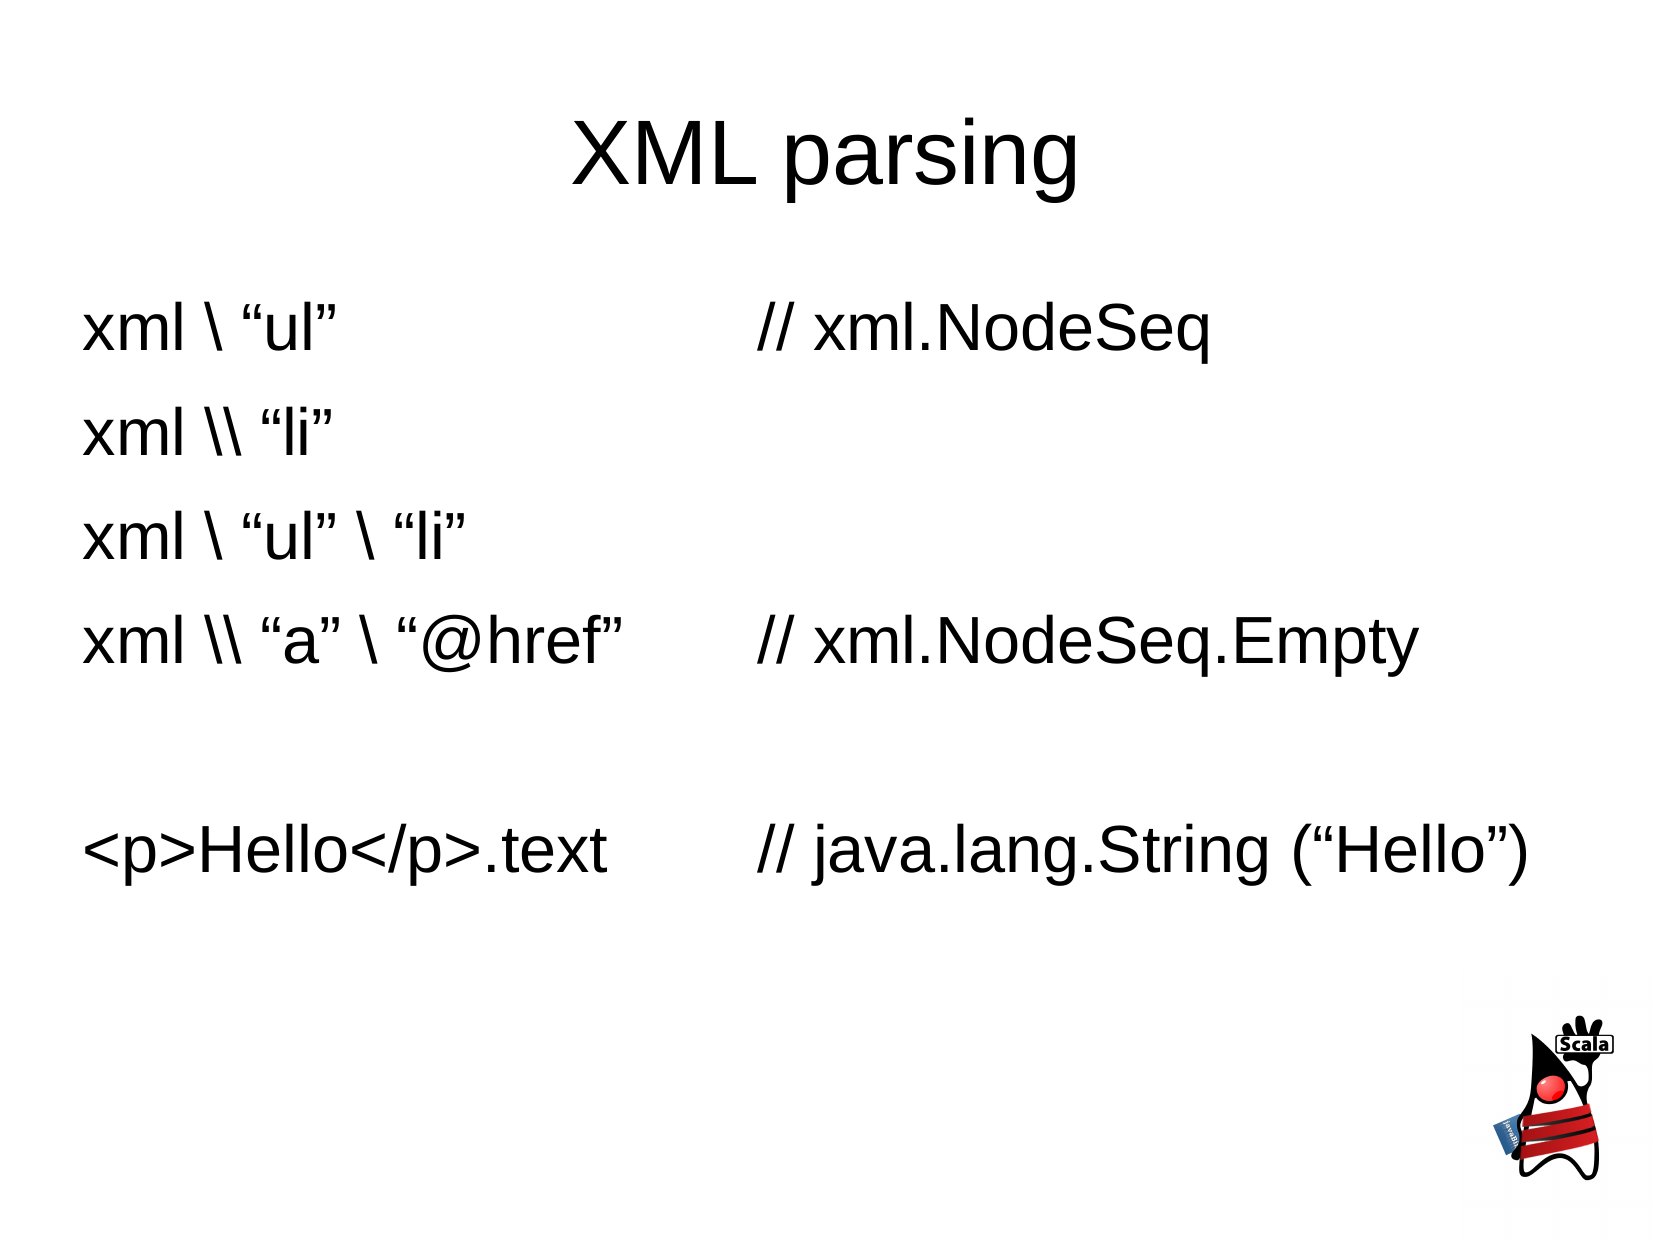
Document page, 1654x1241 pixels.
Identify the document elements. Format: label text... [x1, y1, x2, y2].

title XML parsing [82, 56, 1571, 250]
picture [1462, 969, 1654, 1241]
list xml \ “ul” // xml.NodeSeq xml \\ “li” xml \ “ul” \ “li” xml \\ “a” \ “@href” // xml.NodeSeq.Empty <p>Hello</p>.text // java.lang.String (“Hello”) [82, 290, 1571, 1109]
